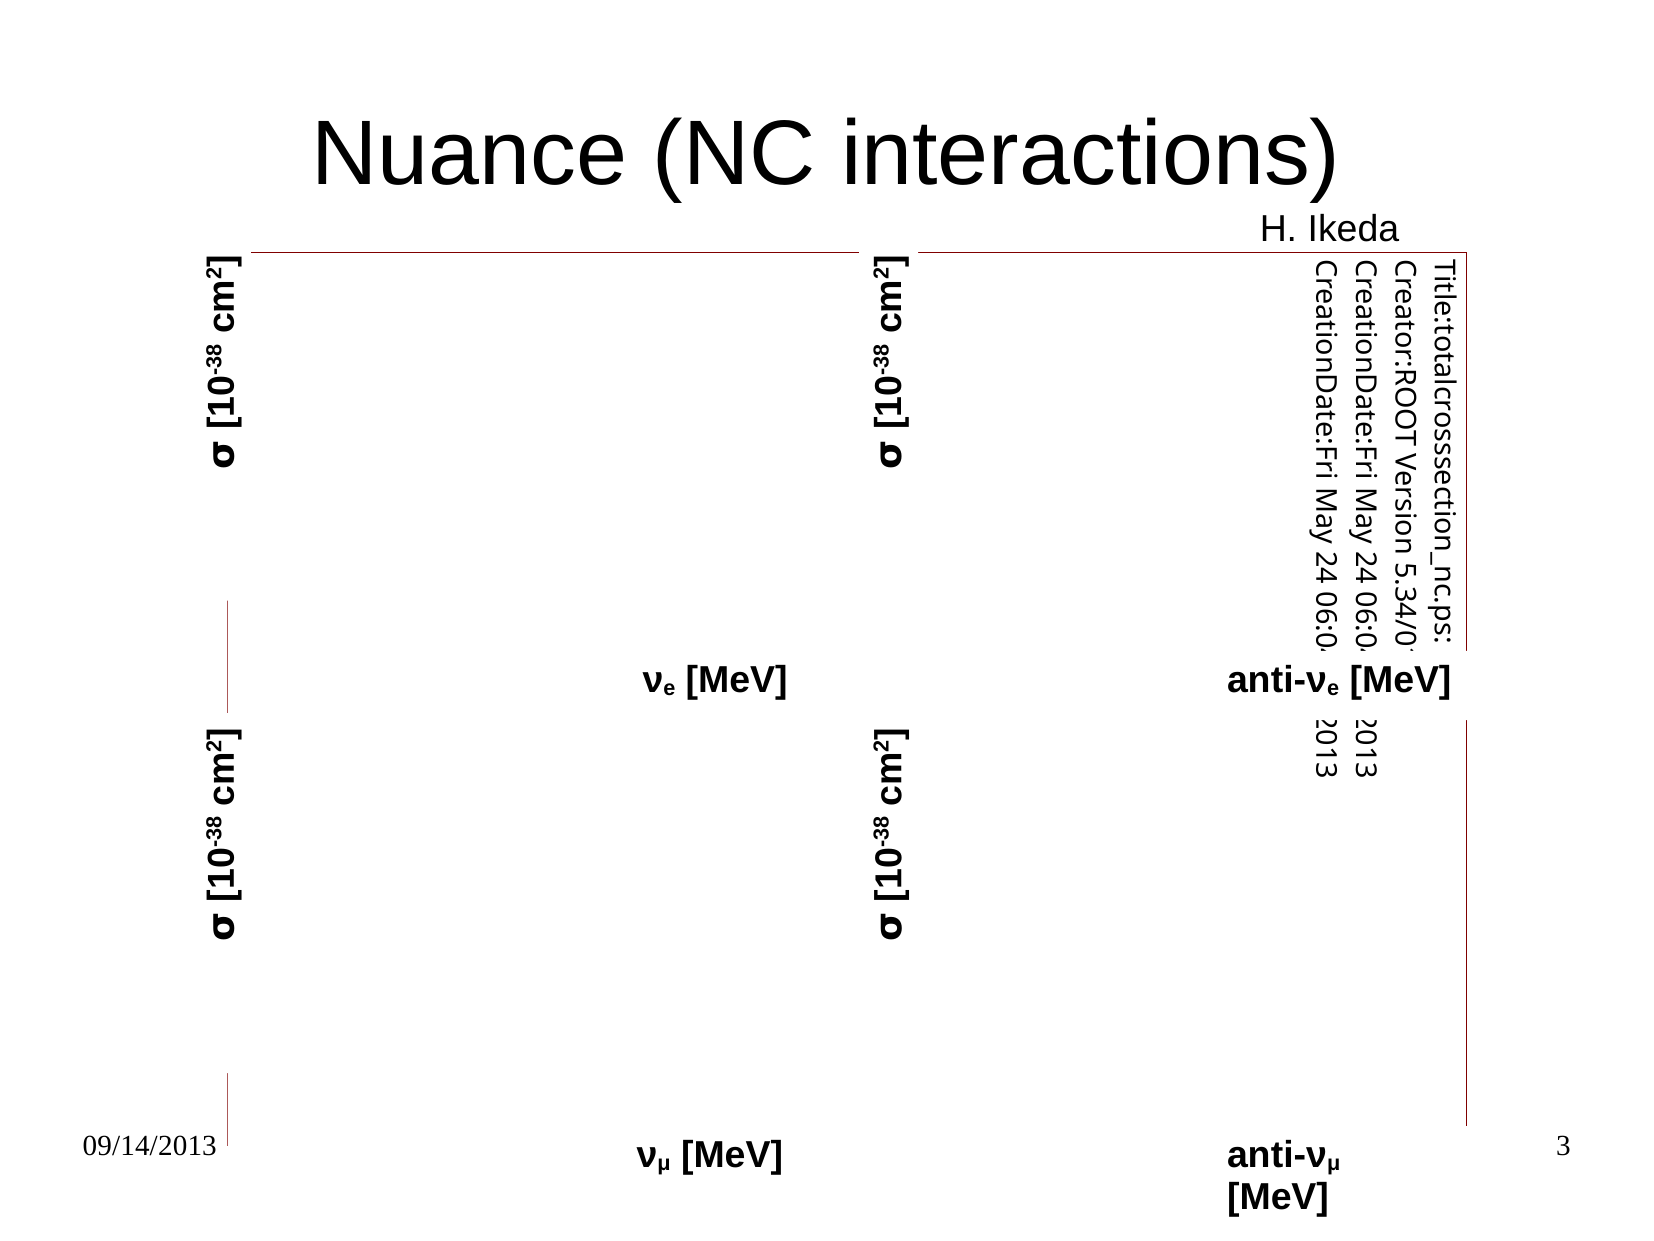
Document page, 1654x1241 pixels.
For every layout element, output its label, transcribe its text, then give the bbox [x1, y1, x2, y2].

text_box σ [10-38 cm2] [859, 240, 919, 601]
text_box σ [10-38 cm2] [859, 713, 919, 1074]
picture [227, 249, 1468, 1146]
text_box anti-νe [MeV] [1212, 650, 1468, 721]
text_box anti-νμ [MeV] [1212, 1126, 1468, 1238]
text_box σ [10-38 cm2] [191, 713, 251, 1074]
text_box νμ [MeV] [621, 1126, 877, 1196]
text_box νe [MeV] [627, 650, 883, 721]
title Nuance (NC interactions) [82, 49, 1571, 257]
text_box H. Ikeda [1245, 199, 1486, 257]
text_box σ [10-38 cm2] [191, 240, 251, 601]
